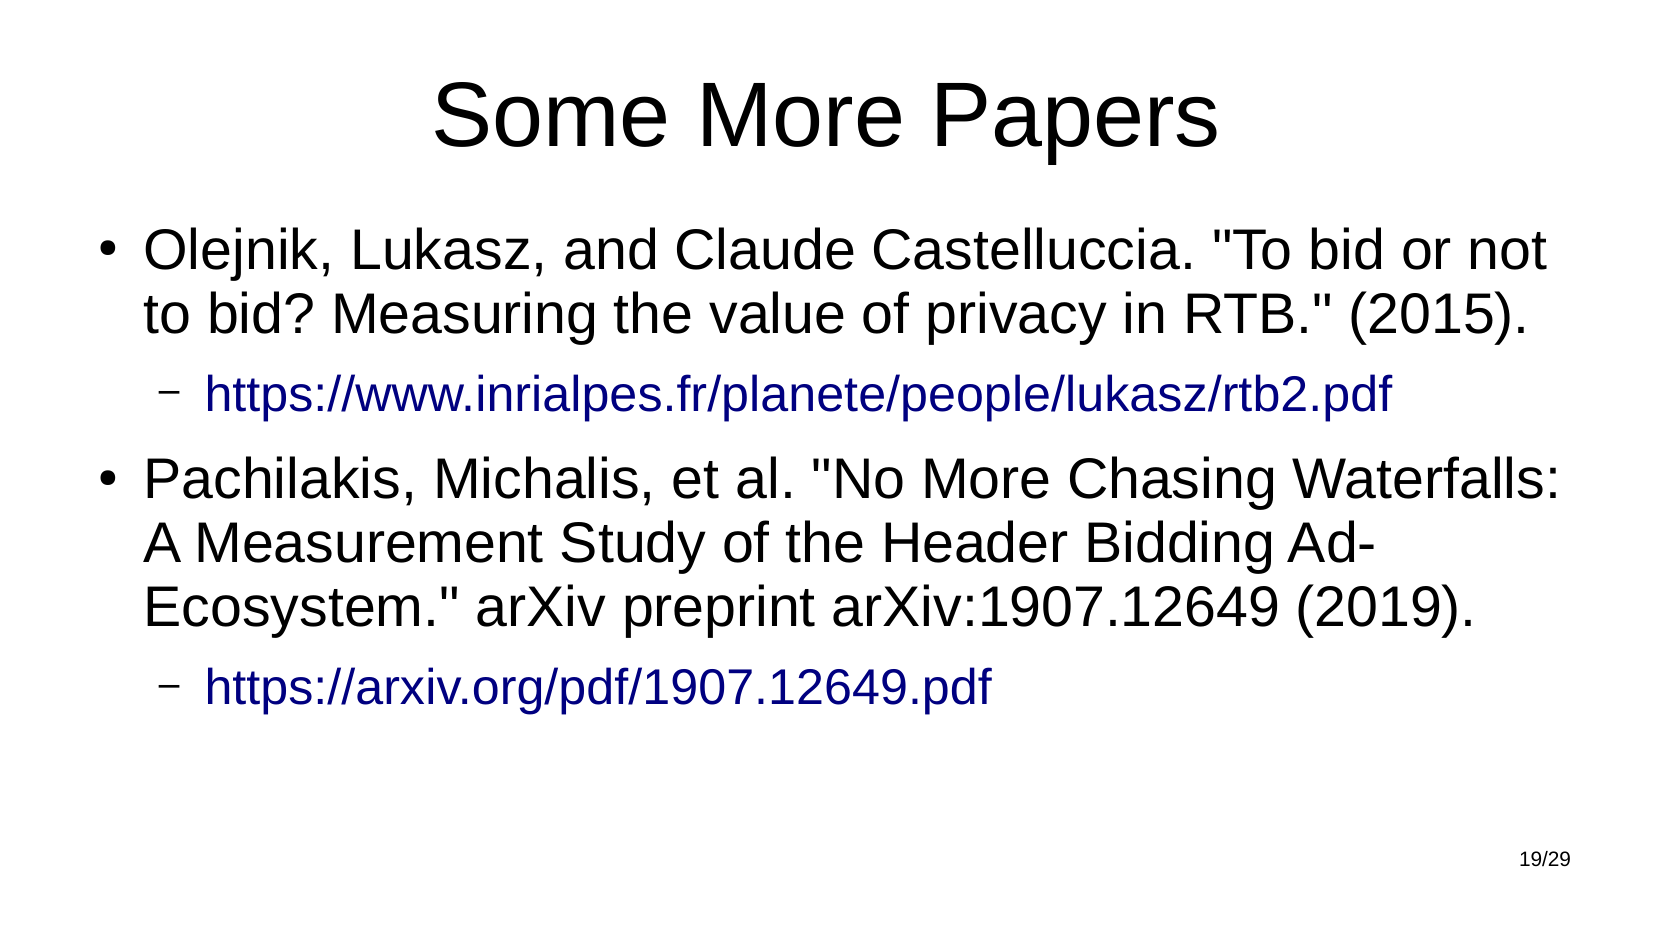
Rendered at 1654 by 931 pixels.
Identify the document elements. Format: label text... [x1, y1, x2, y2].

title Some More Papers [82, 37, 1571, 193]
list Olejnik, Lukasz, and Claude Castelluccia. "To bid or not to bid? Measuring the value of privacy in RTB." (2015). https://www.inrialpes.fr/planete/people/lukasz/rtb2.pdf Pachilakis, Michalis, et al. "No More Chasing Waterfalls: A Measurement Study of the Header Bidding Ad-Ecosystem." arXiv preprint arXiv:1907.12649 (2019). https://arxiv.org/pdf/1907.12649.pdf [82, 217, 1571, 758]
